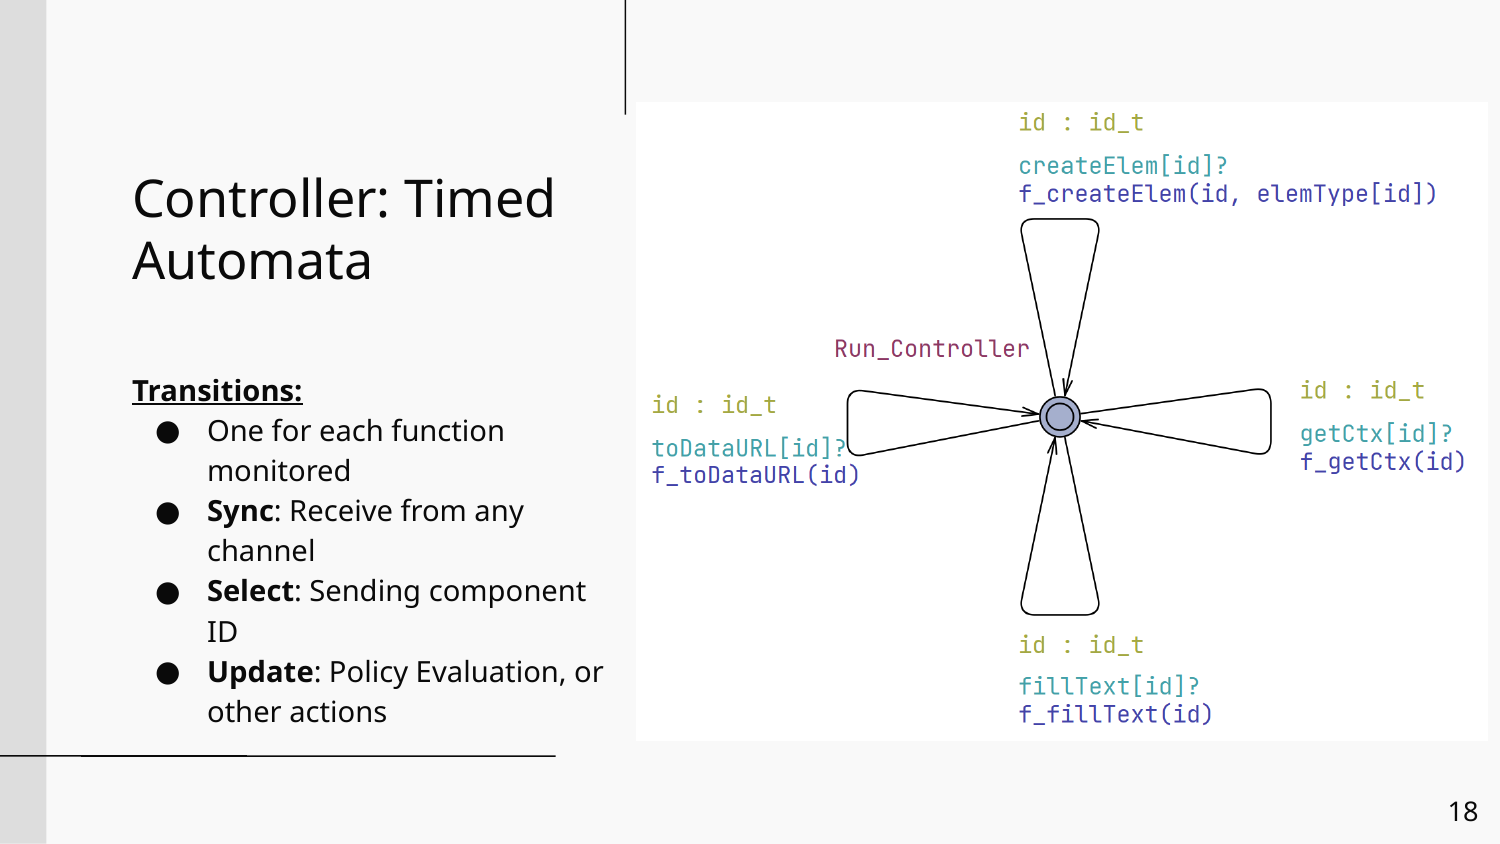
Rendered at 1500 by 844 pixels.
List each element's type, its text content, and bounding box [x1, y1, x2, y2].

slide_number <number> [1403, 779, 1494, 844]
subtitle Transitions: One for each function monitored Sync: Receive from any channel Select: Sending component ID Update: Policy Evaluation, or other actions [116, 351, 634, 632]
title Controller: Timed Automata [116, 150, 575, 315]
picture [636, 102, 1488, 741]
